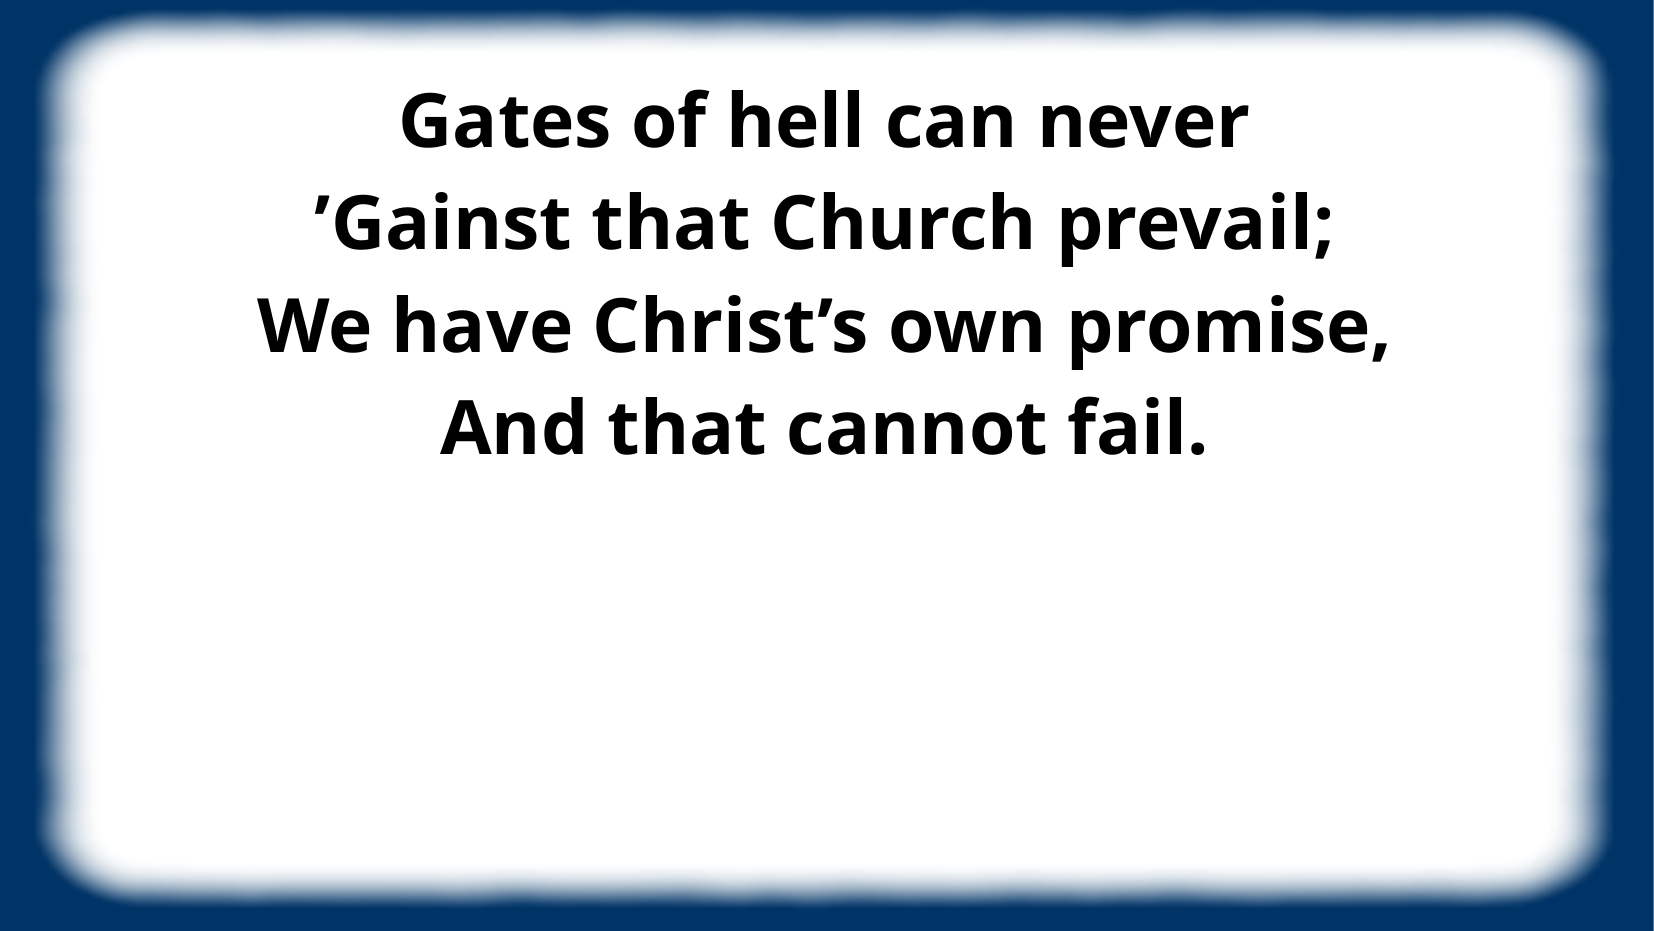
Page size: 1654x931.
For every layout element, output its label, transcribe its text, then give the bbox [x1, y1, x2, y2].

picture [0, 0, 1654, 931]
text_box Gates of hell can never ’Gainst that Church prevail; We have Christ’s own promise, And that cannot fail. [105, 60, 1546, 473]
